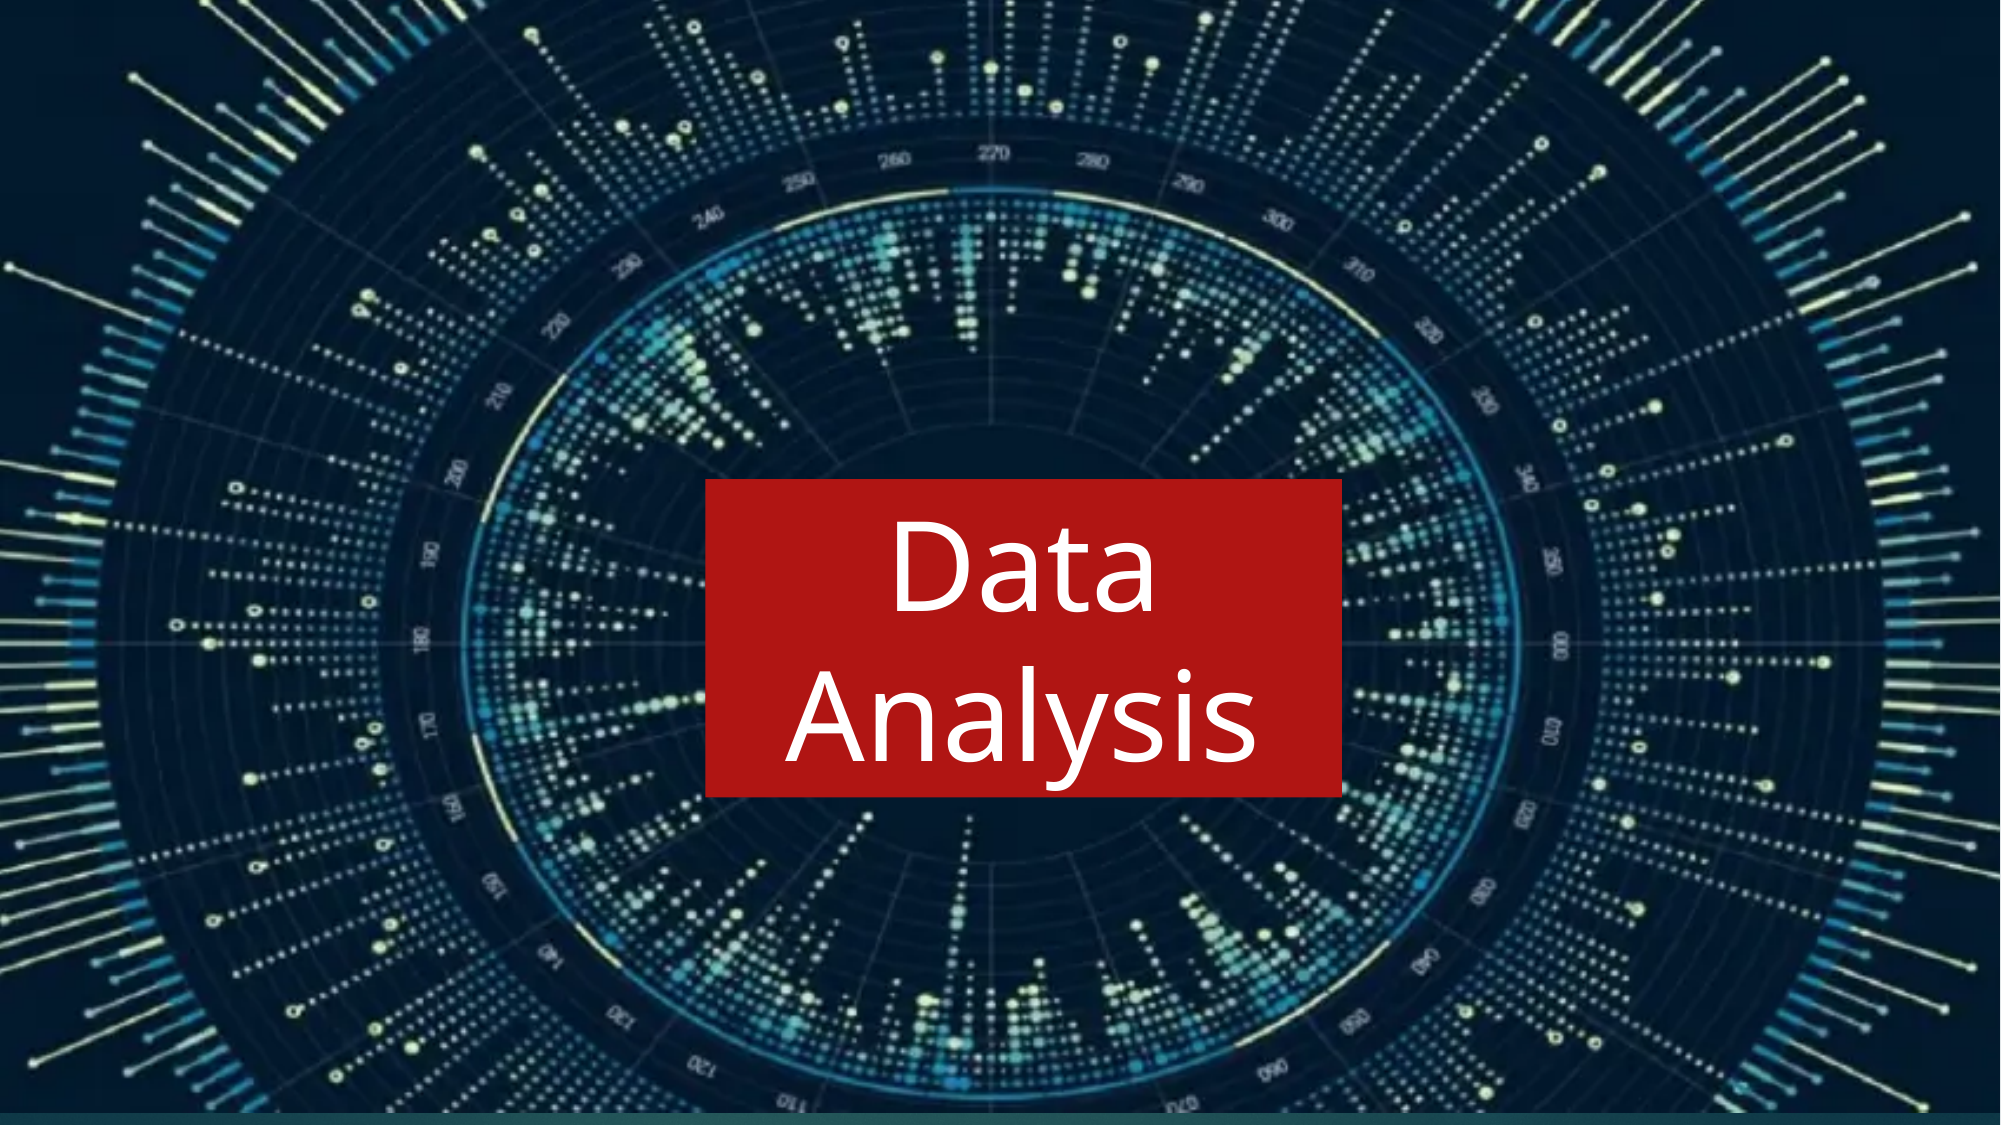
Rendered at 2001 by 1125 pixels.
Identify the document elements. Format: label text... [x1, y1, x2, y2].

text_box Data Analysis [705, 479, 1342, 798]
picture [0, 0, 2000, 1113]
